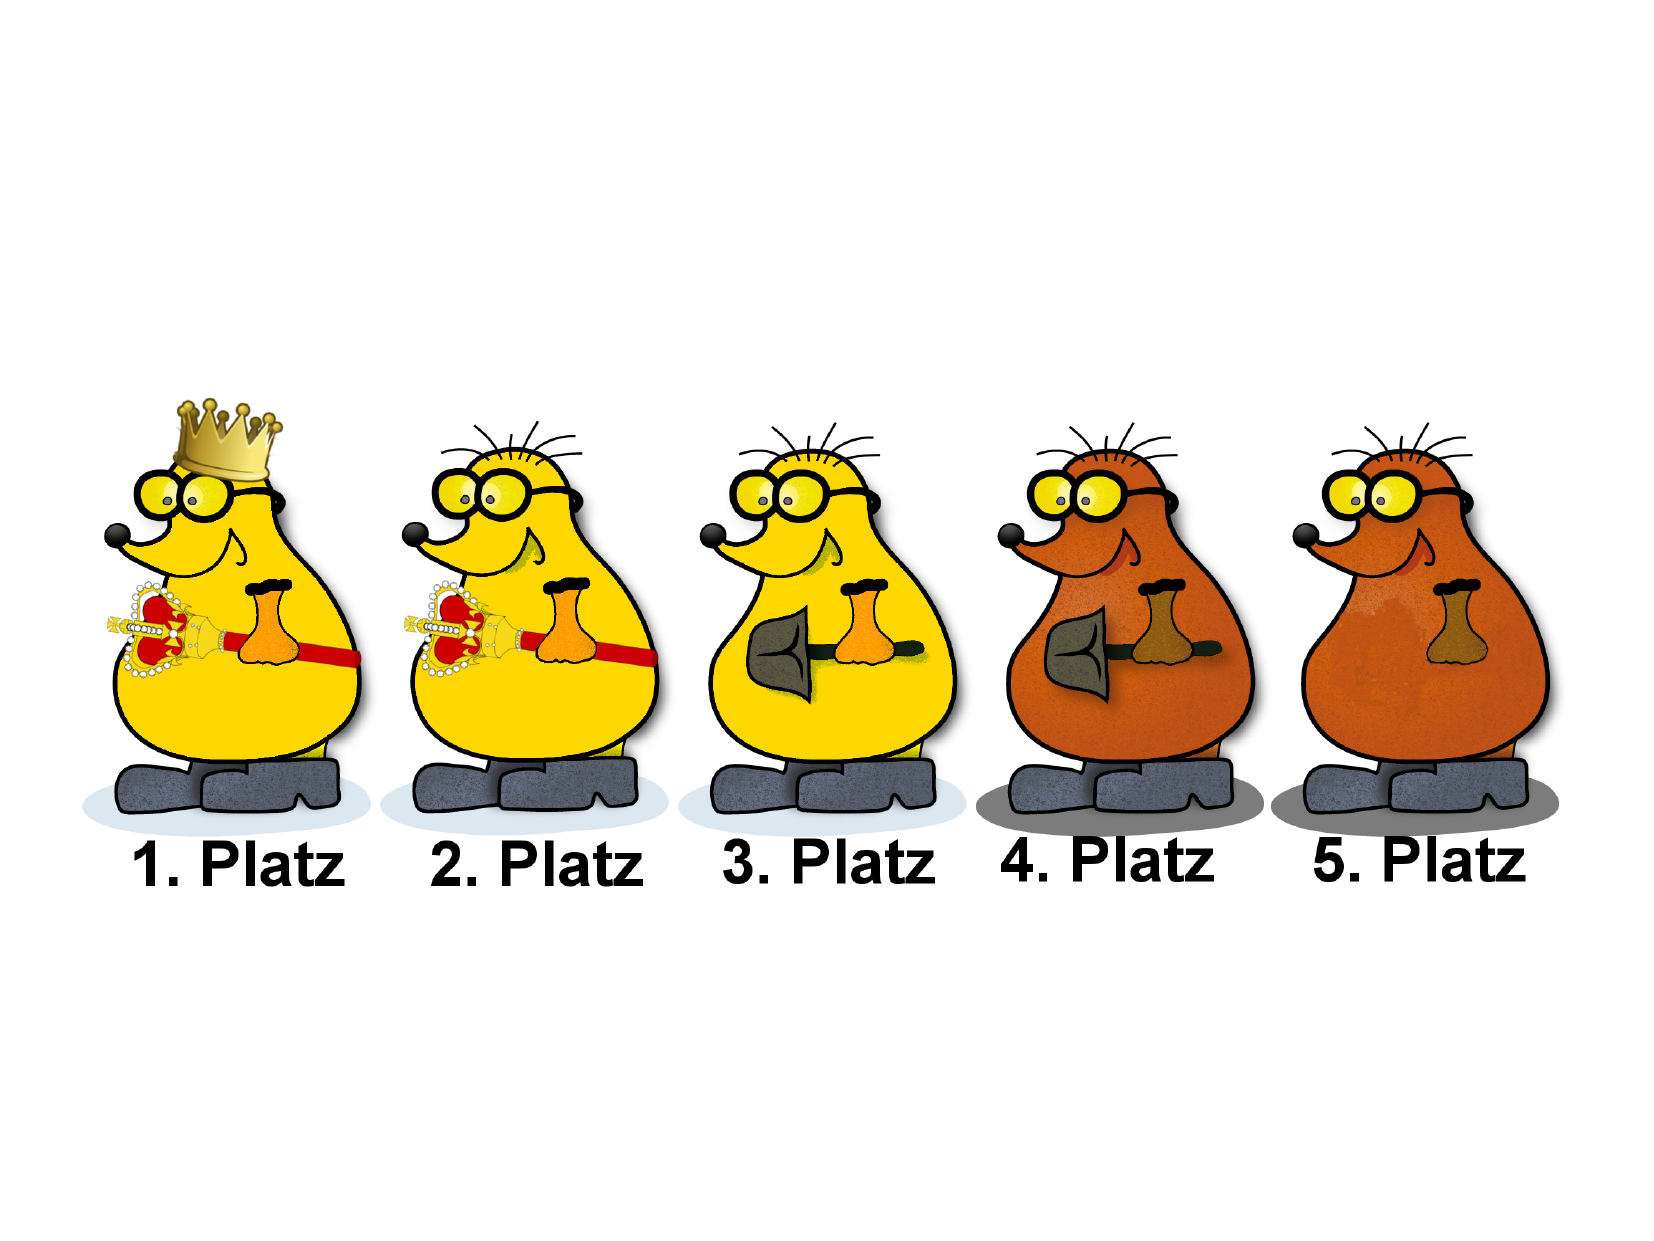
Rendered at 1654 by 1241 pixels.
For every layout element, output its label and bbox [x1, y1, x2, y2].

picture [82, 396, 1571, 904]
